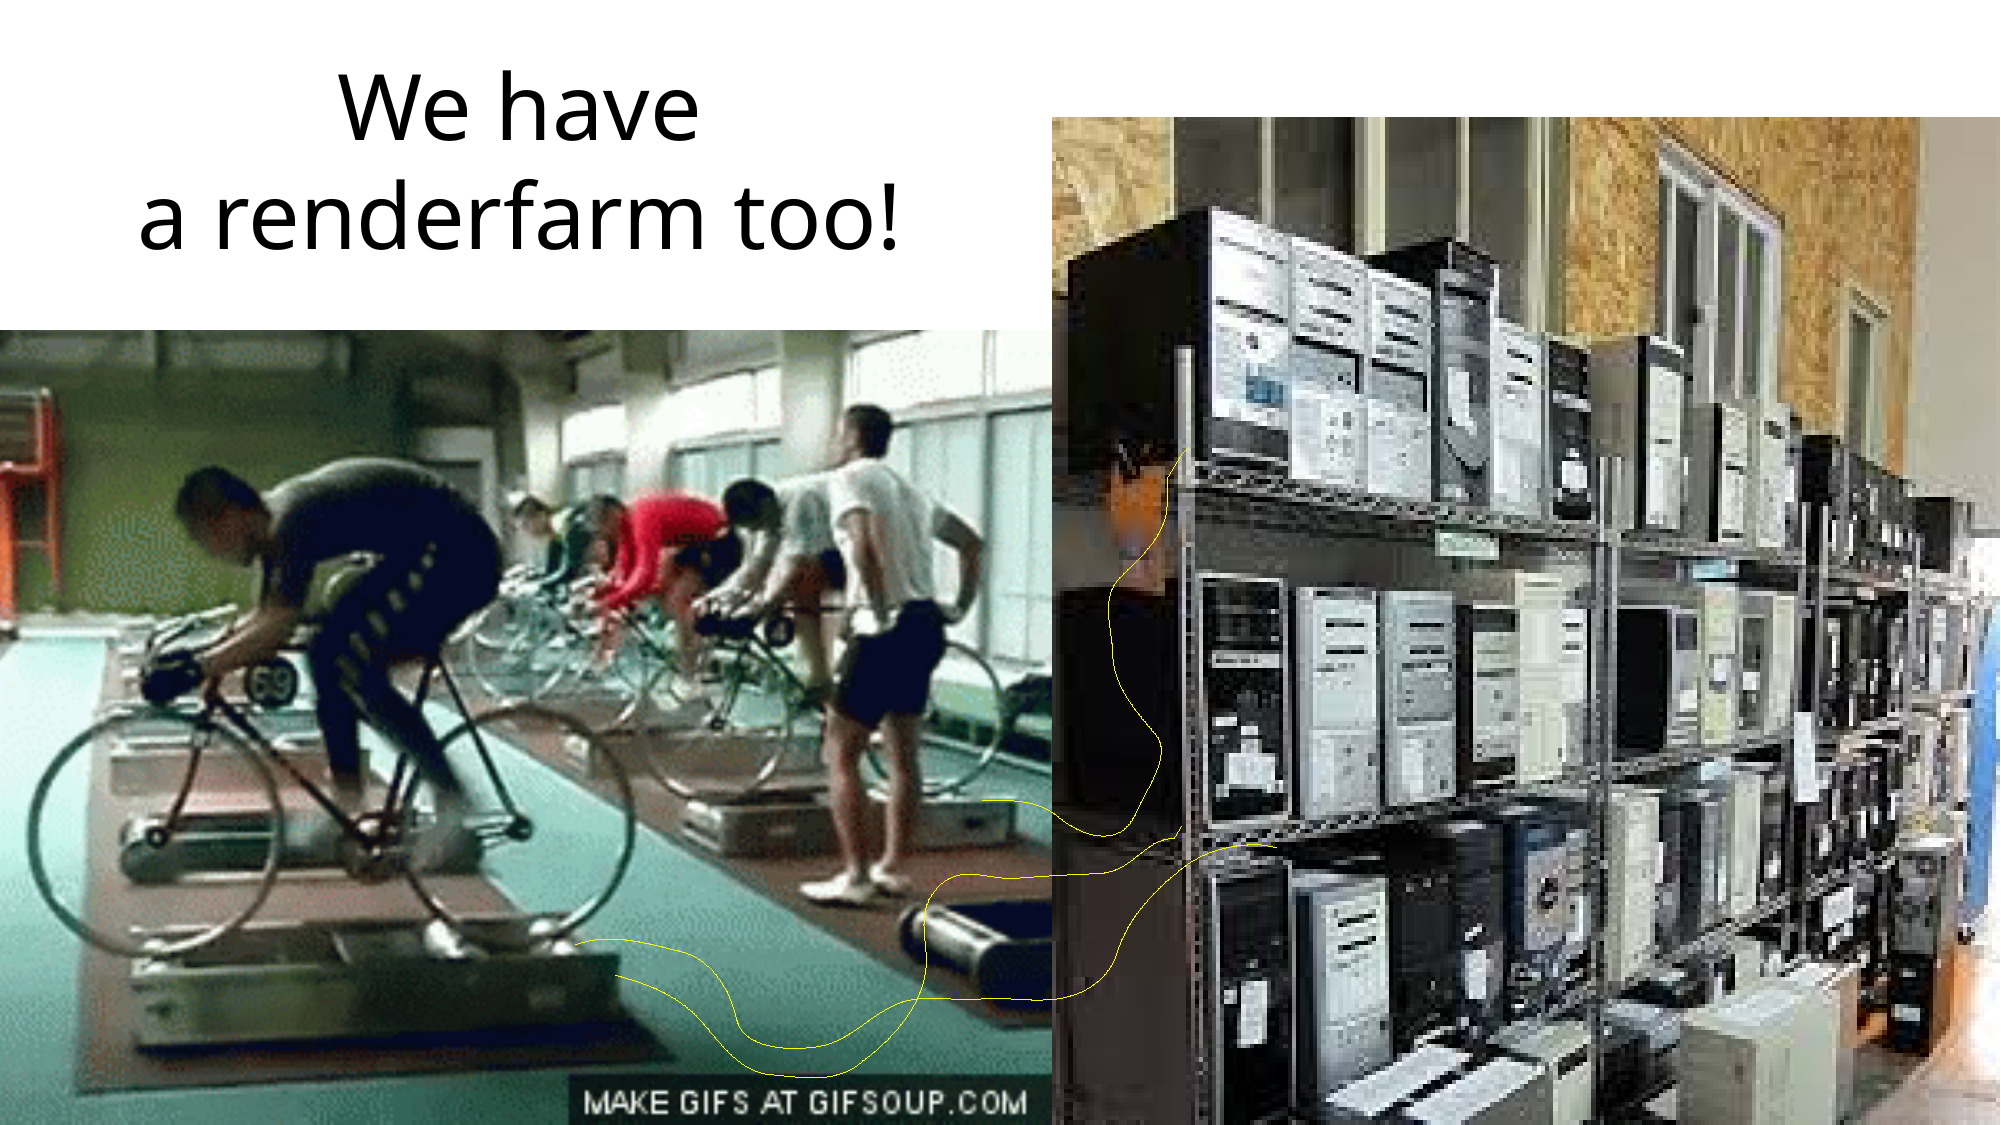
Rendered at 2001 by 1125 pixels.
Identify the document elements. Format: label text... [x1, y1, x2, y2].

picture [0, 117, 2000, 1125]
text_box We have a renderfarm too! [52, 49, 988, 267]
